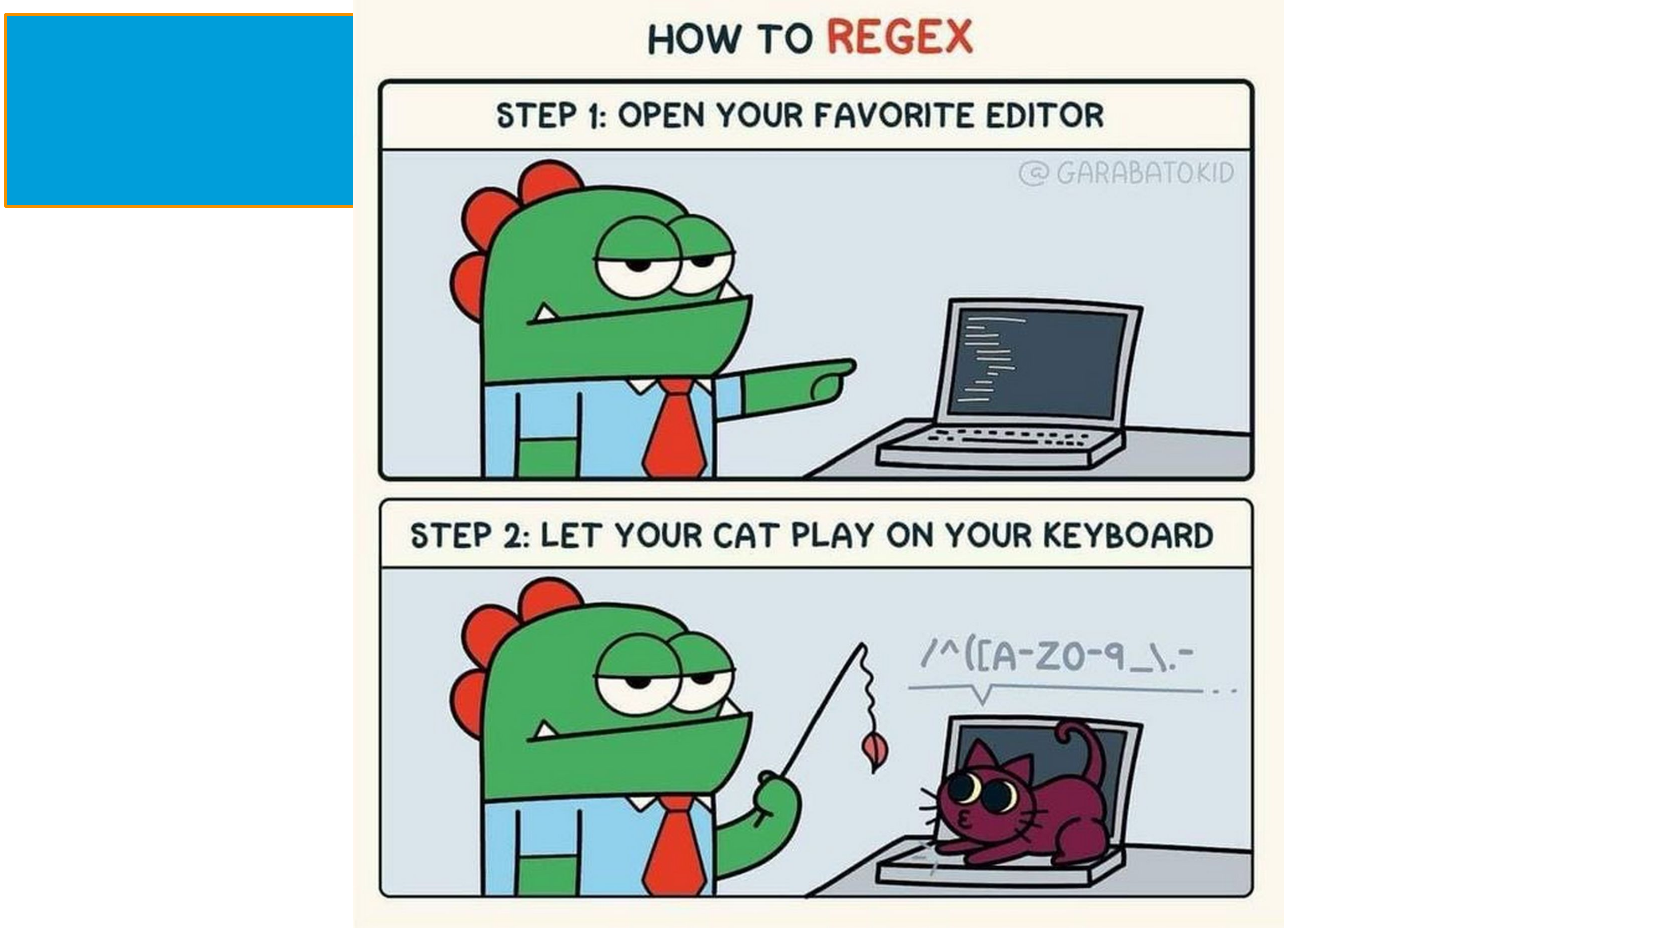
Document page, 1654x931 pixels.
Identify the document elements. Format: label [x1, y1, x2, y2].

picture [353, 0, 1284, 928]
